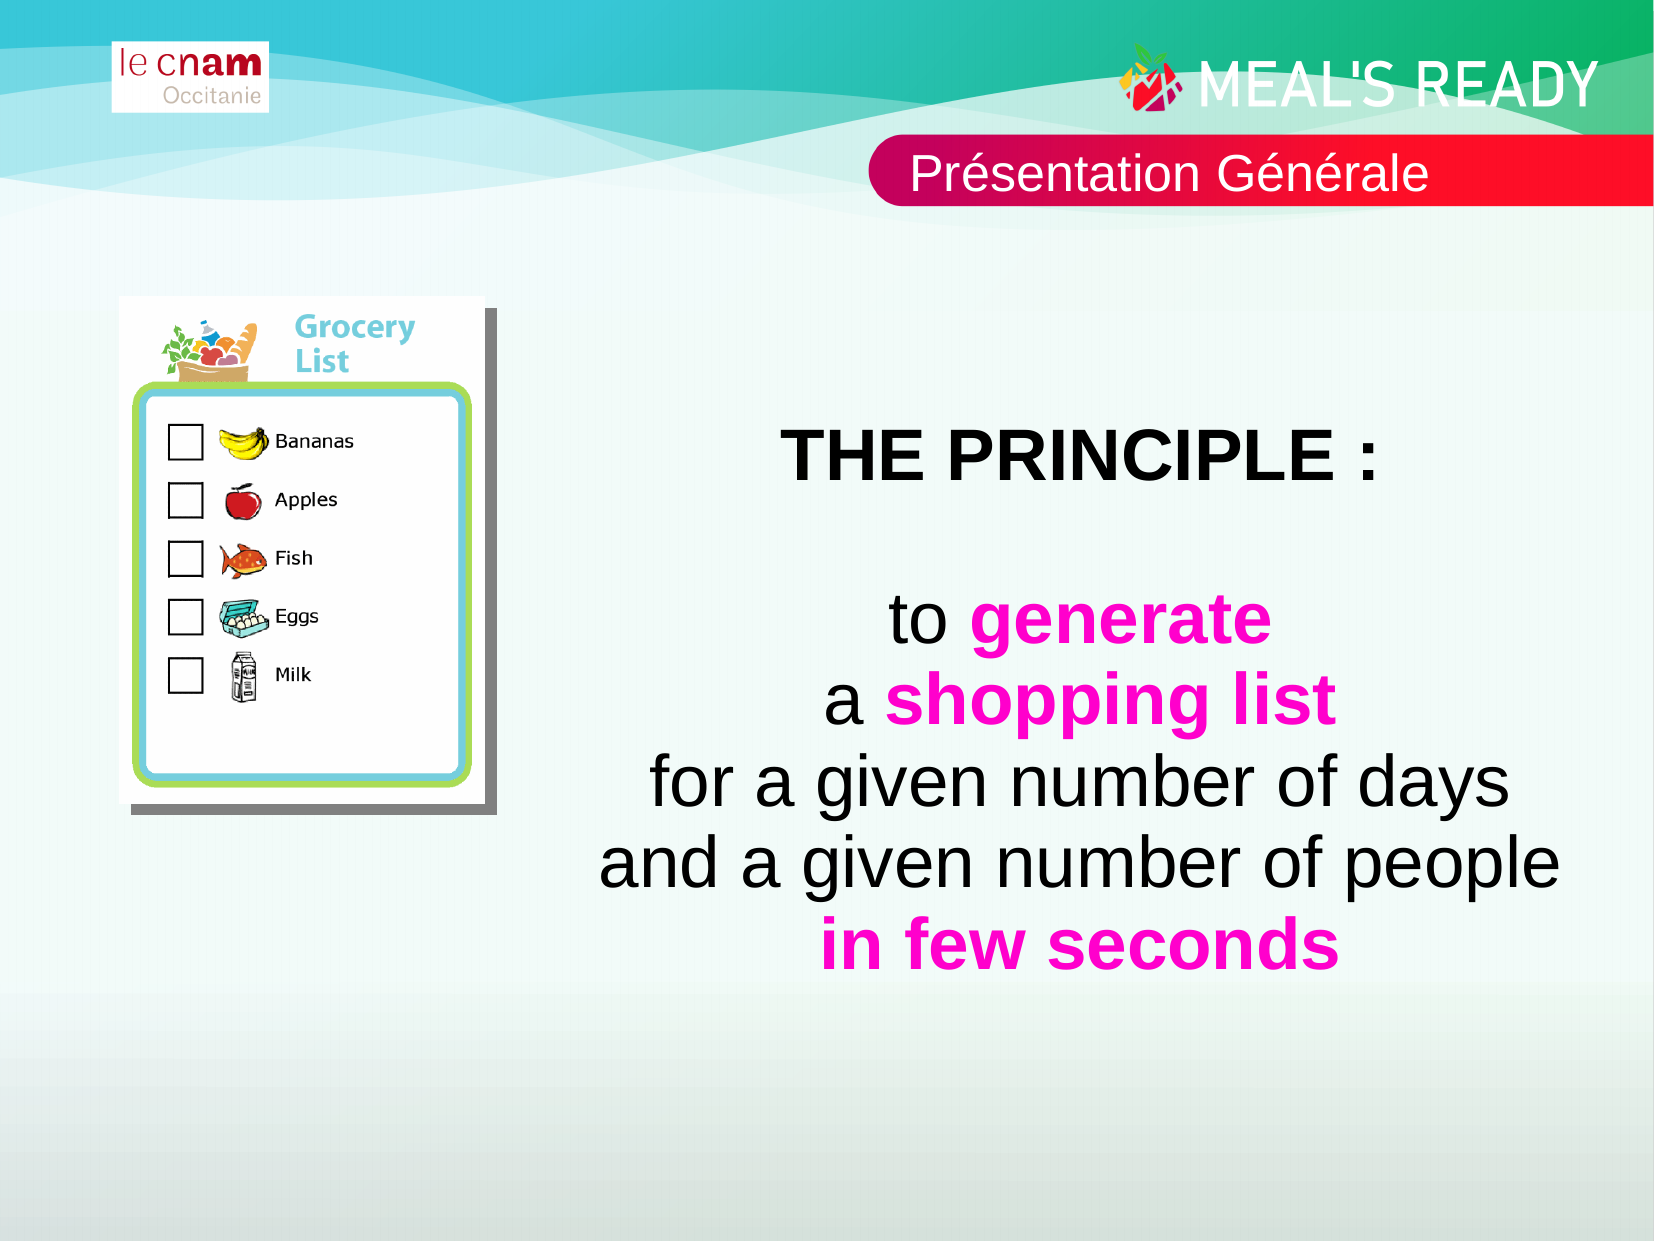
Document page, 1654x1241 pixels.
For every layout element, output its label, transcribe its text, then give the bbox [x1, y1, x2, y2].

title Présentation Générale [909, 121, 1654, 225]
picture [0, 0, 1654, 1241]
subtitle THE PRINCIPLE : to generate a shopping list for a given number of days and a given number of people in few seconds [590, 290, 1571, 1109]
